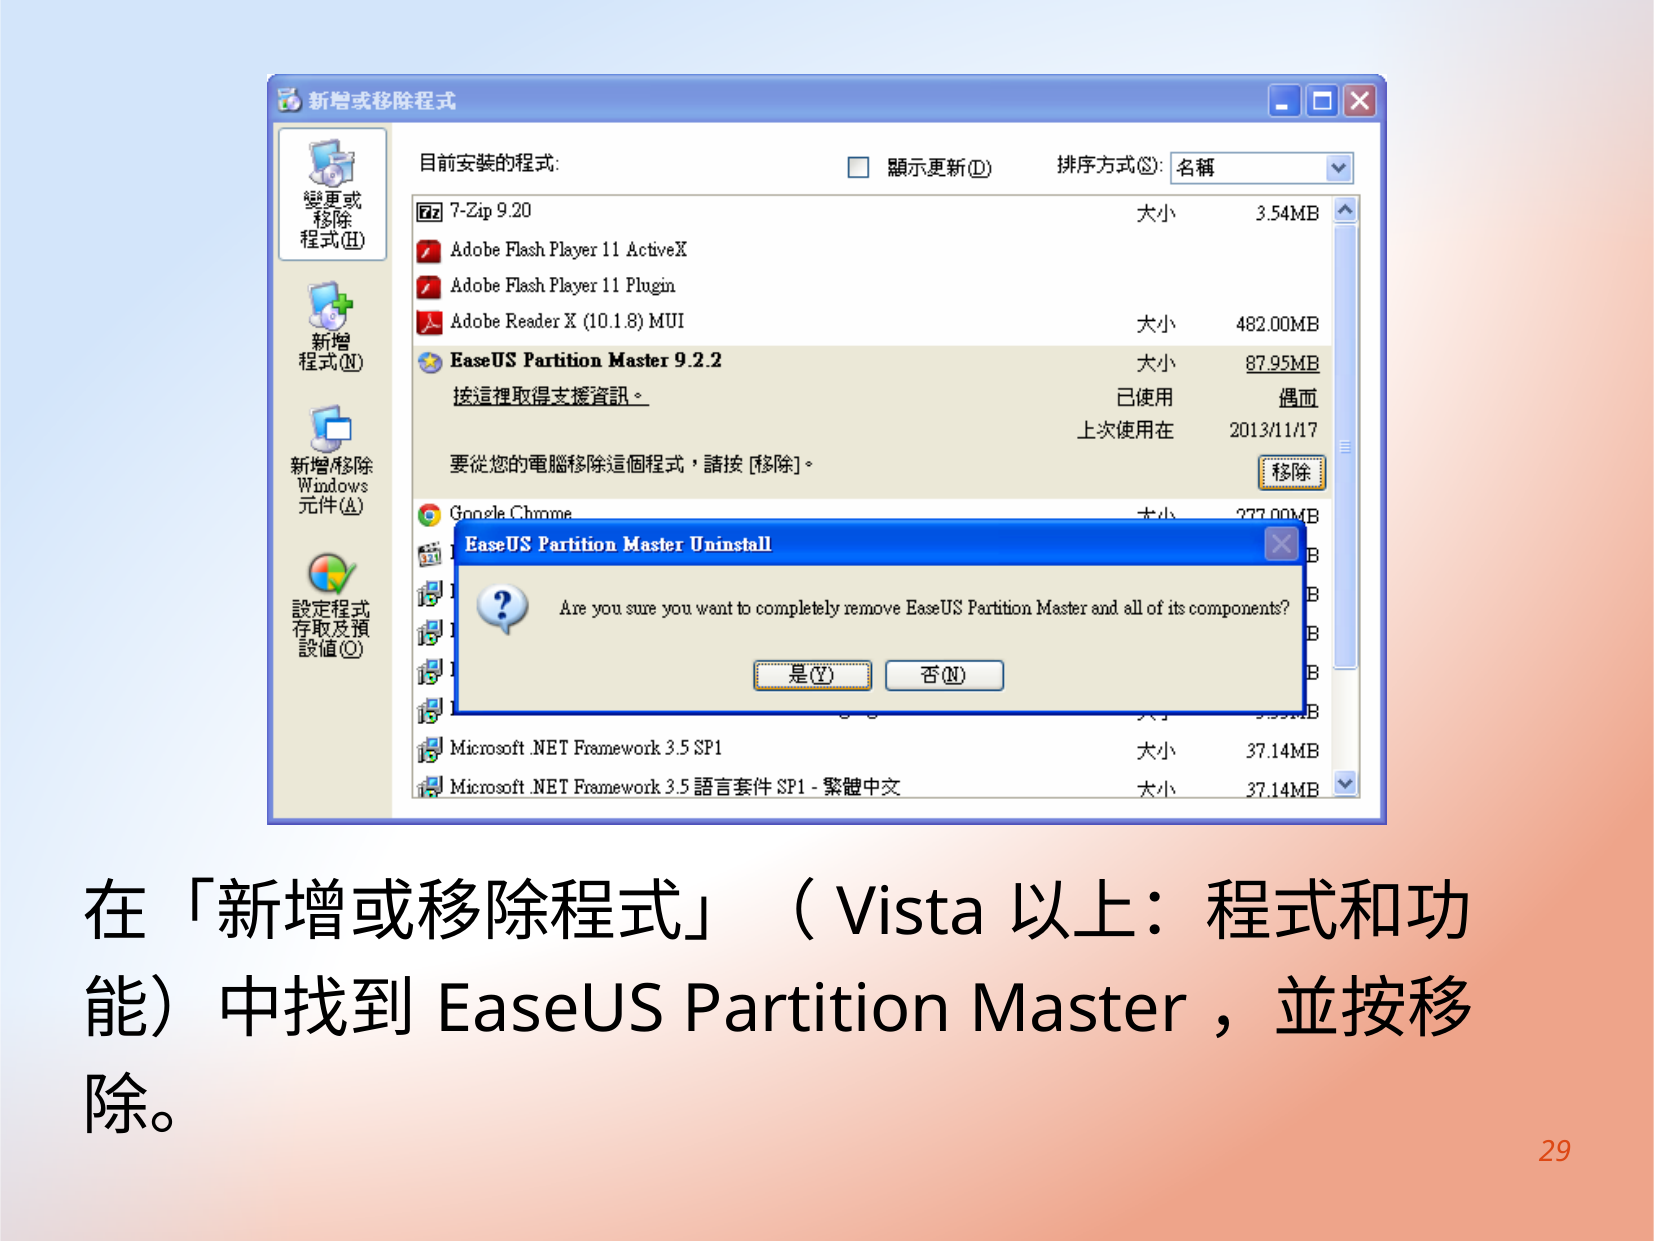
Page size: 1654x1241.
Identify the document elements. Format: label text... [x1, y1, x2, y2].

picture [0, 0, 1654, 1241]
list 在「新增或移除程式」（Vista以上：程式和功能）中找到EaseUS Partition Master，並按移除。 [82, 857, 1571, 1201]
